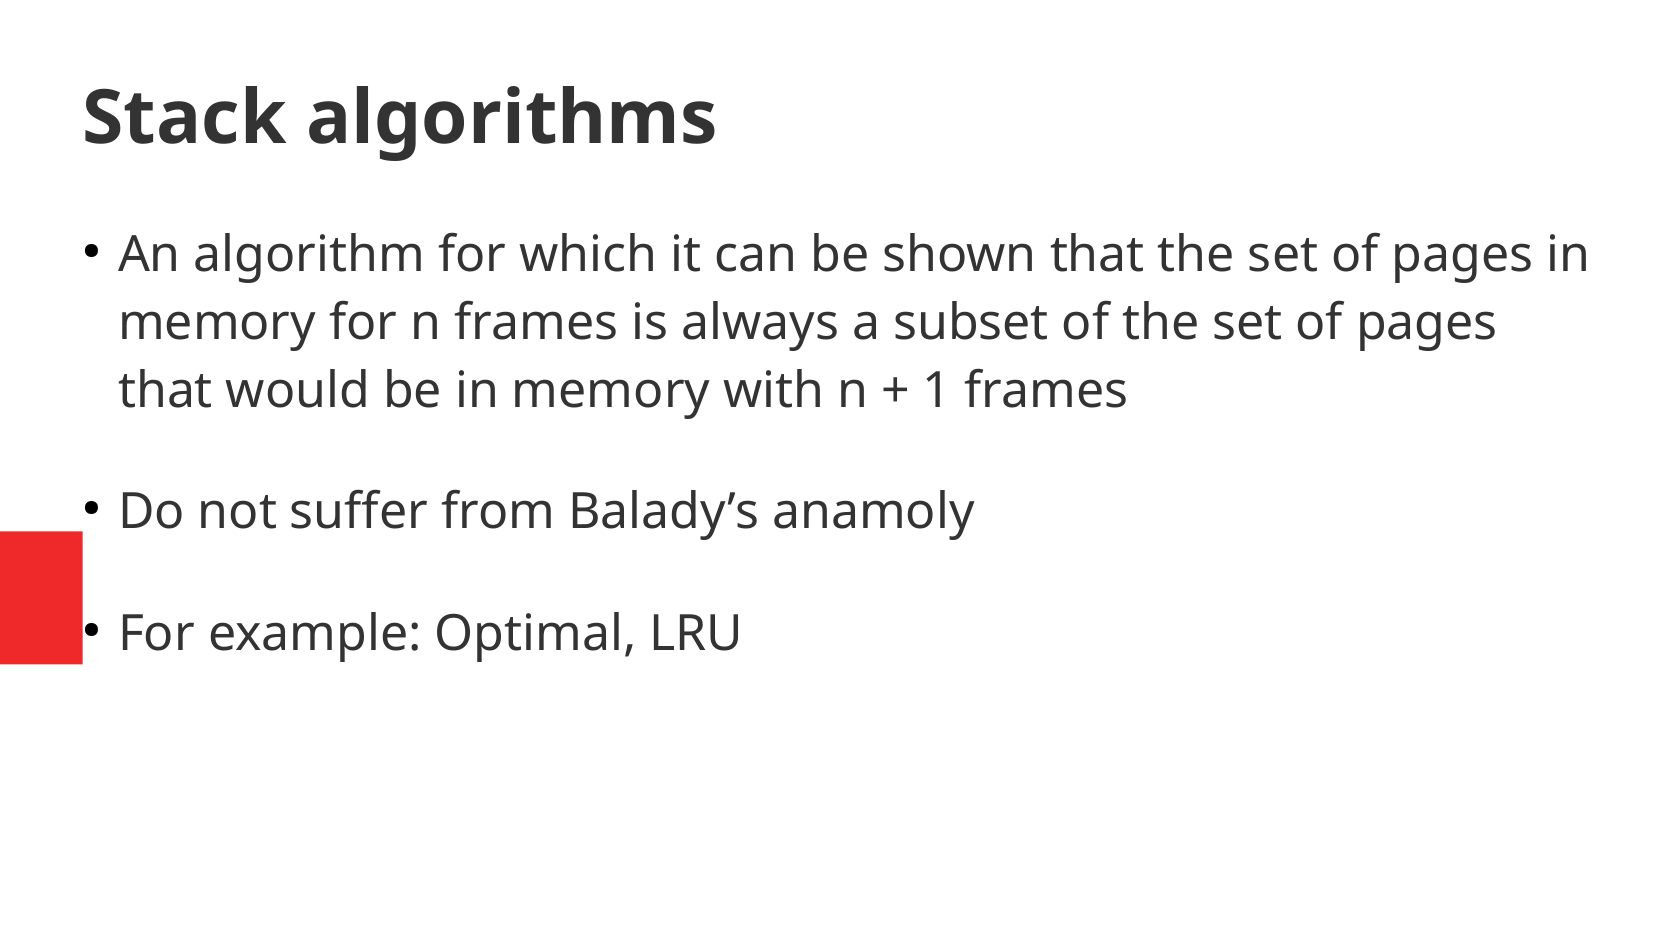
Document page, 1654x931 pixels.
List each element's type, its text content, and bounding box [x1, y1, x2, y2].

title Stack algorithms [82, 37, 1571, 193]
list An algorithm for which it can be shown that the set of pages in memory for n frames is always a subset of the set of pages that would be in memory with n + 1 frames Do not suffer from Balady’s anamoly For example: Optimal, LRU [82, 217, 1595, 910]
